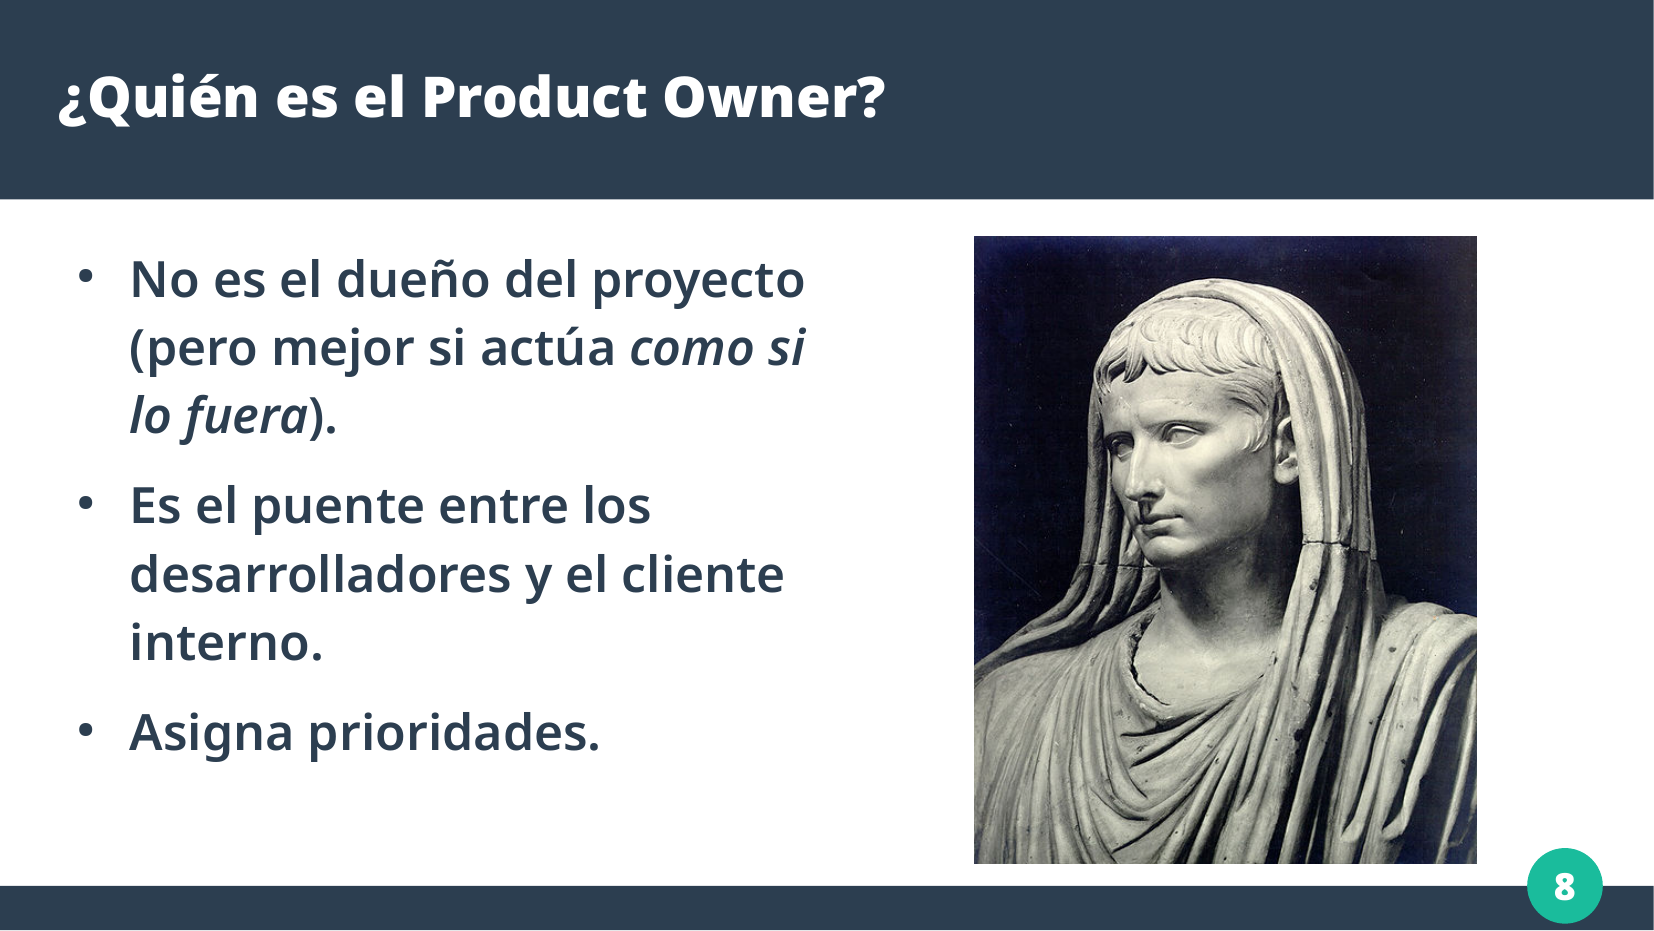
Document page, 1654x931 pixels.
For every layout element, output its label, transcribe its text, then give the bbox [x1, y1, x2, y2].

title ¿Quién es el Product Owner? [59, 37, 1595, 155]
list No es el dueño del proyecto (pero mejor si actúa como si lo fuera). Es el puente entre los desarrolladores y el cliente interno. Asigna prioridades. [59, 243, 809, 864]
picture [974, 236, 1477, 864]
